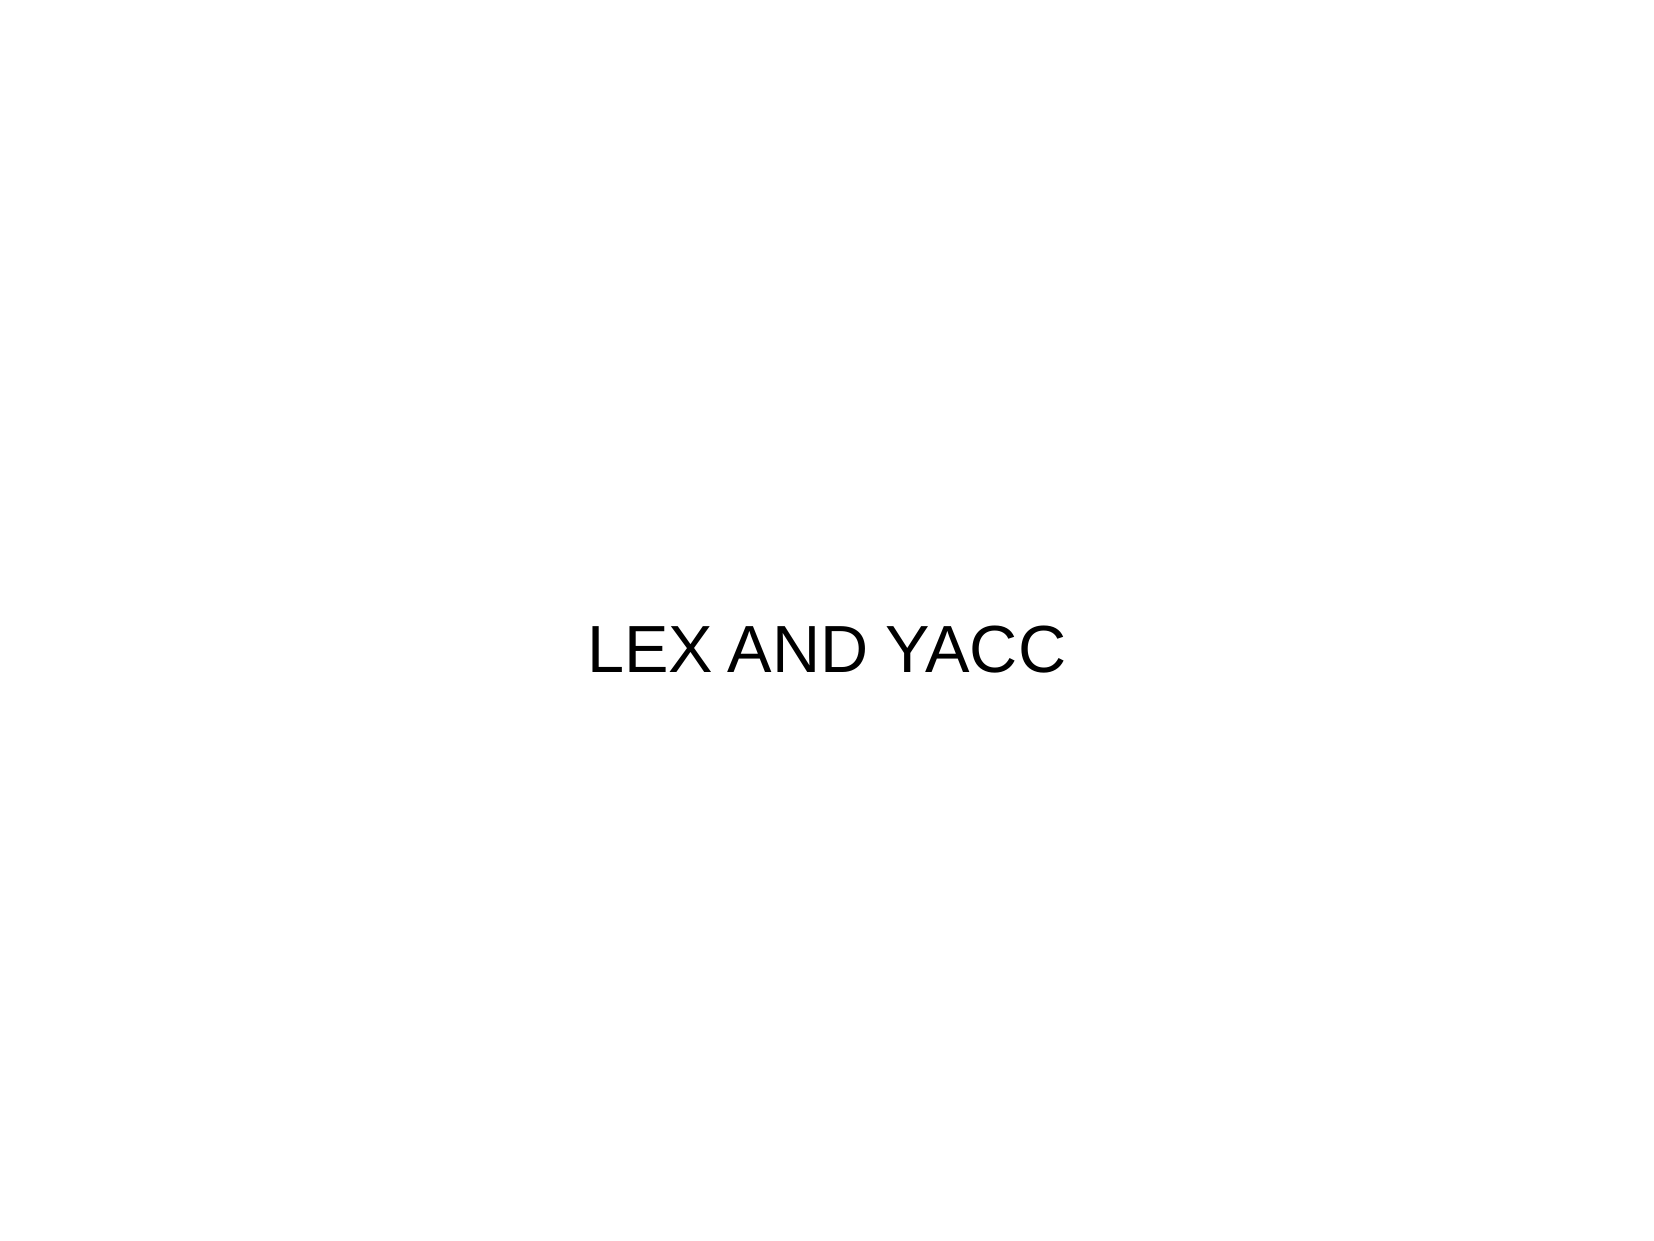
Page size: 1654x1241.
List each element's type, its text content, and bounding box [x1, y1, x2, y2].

subtitle LEX AND YACC [82, 290, 1571, 1010]
